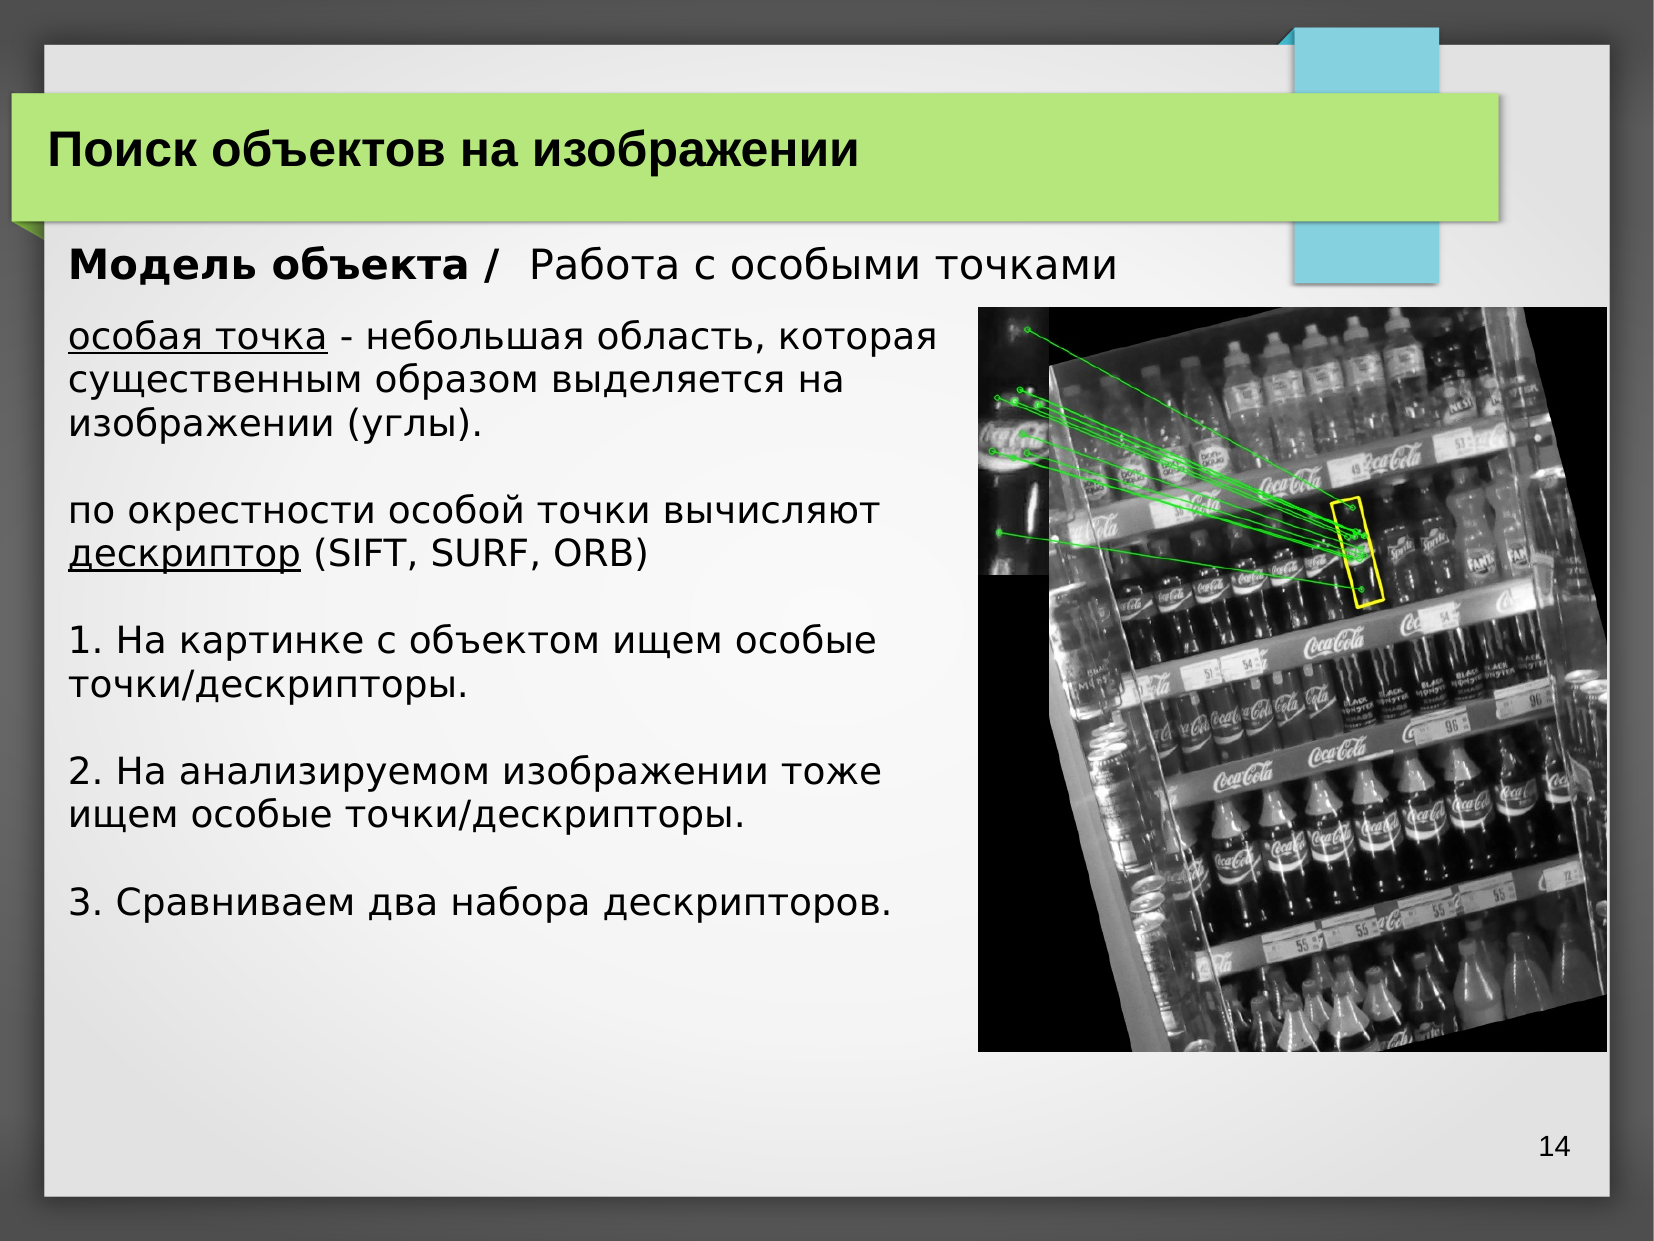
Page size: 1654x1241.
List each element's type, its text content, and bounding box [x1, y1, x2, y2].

picture [0, 0, 1654, 1241]
text_box Модель объекта / Работа с особыми точками [53, 233, 1359, 308]
title Поиск объектов на изображении [47, 120, 1004, 177]
text_box особая точка - небольшая область, которая существенным образом выделяется на изображении (углы). по окрестности особой точки вычисляют дескриптор (SIFT, SURF, ORB) 1. На картинке с объектом ищем особые точки/дескрипторы. 2. На анализируемом изображении тоже ищем особые точки/дескрипторы. 3. Сравниваем два набора дескрипторов. [53, 308, 963, 932]
